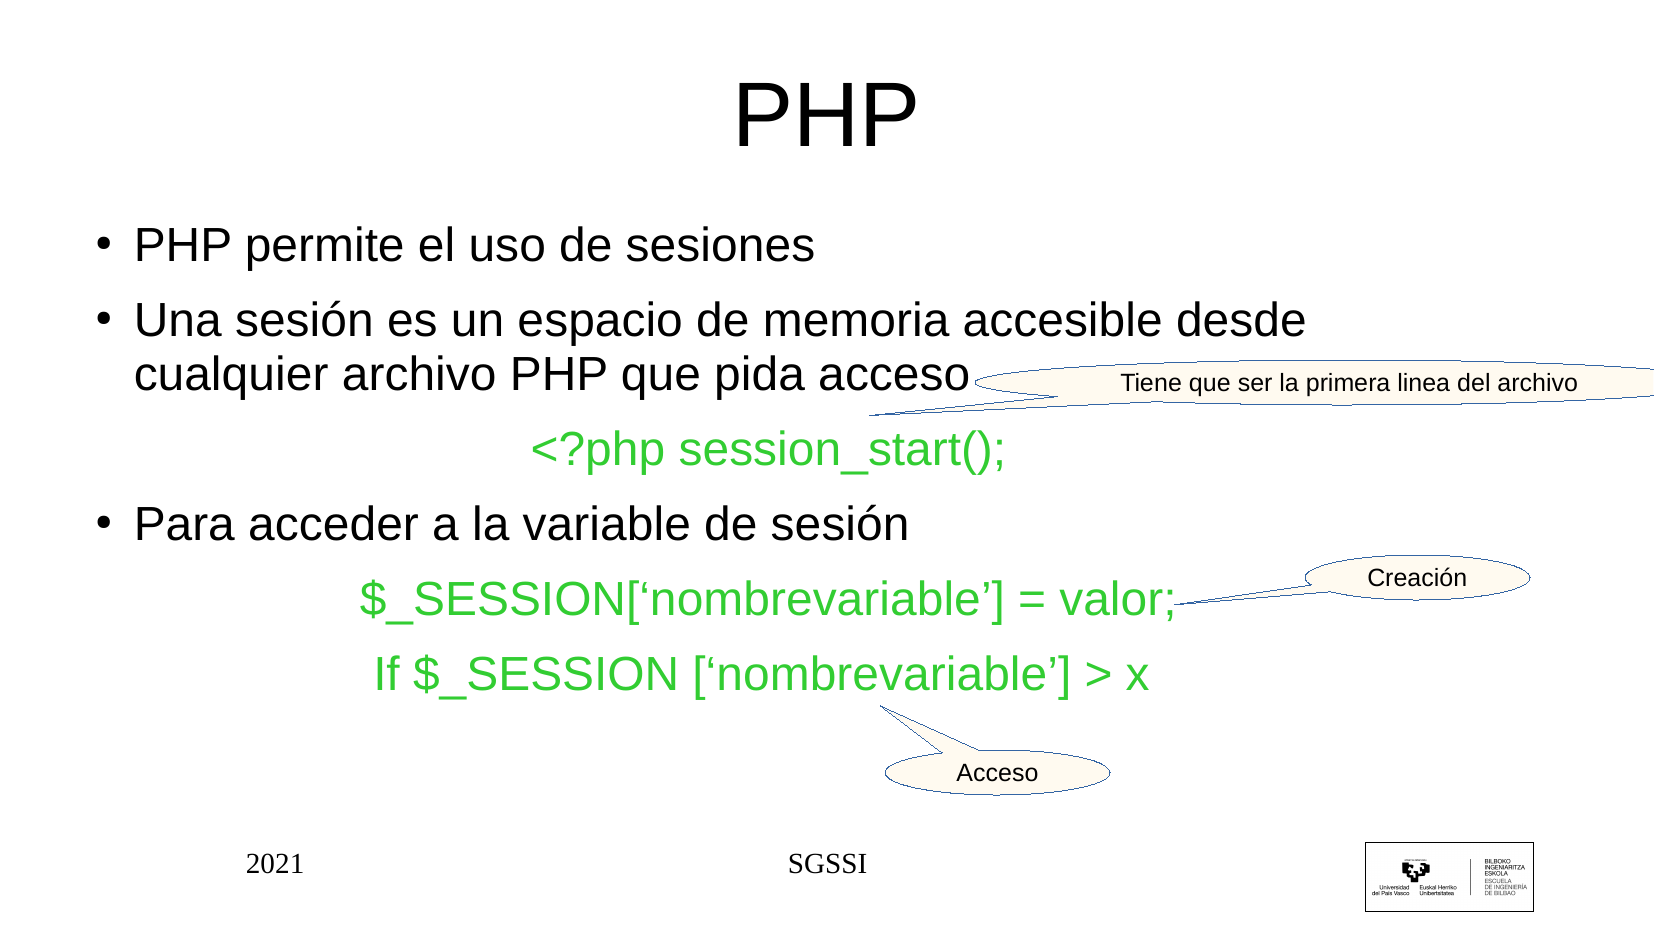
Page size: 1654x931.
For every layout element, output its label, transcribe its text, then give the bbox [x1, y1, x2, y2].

list PHP permite el uso de sesiones Una sesión es un espacio de memoria accesible desde cualquier archivo PHP que pida acceso <?php session_start(); Para acceder a la variable de sesión $_SESSION[‘nombrevariable’] = valor; If $_SESSION [‘nombrevariable’] > x [82, 217, 1456, 706]
text_box Tiene que ser la primera linea del archivo [869, 360, 1654, 416]
title PHP [82, 37, 1571, 193]
picture [1366, 843, 1533, 911]
text_box Acceso [880, 705, 1111, 796]
text_box Creación [1174, 555, 1531, 605]
